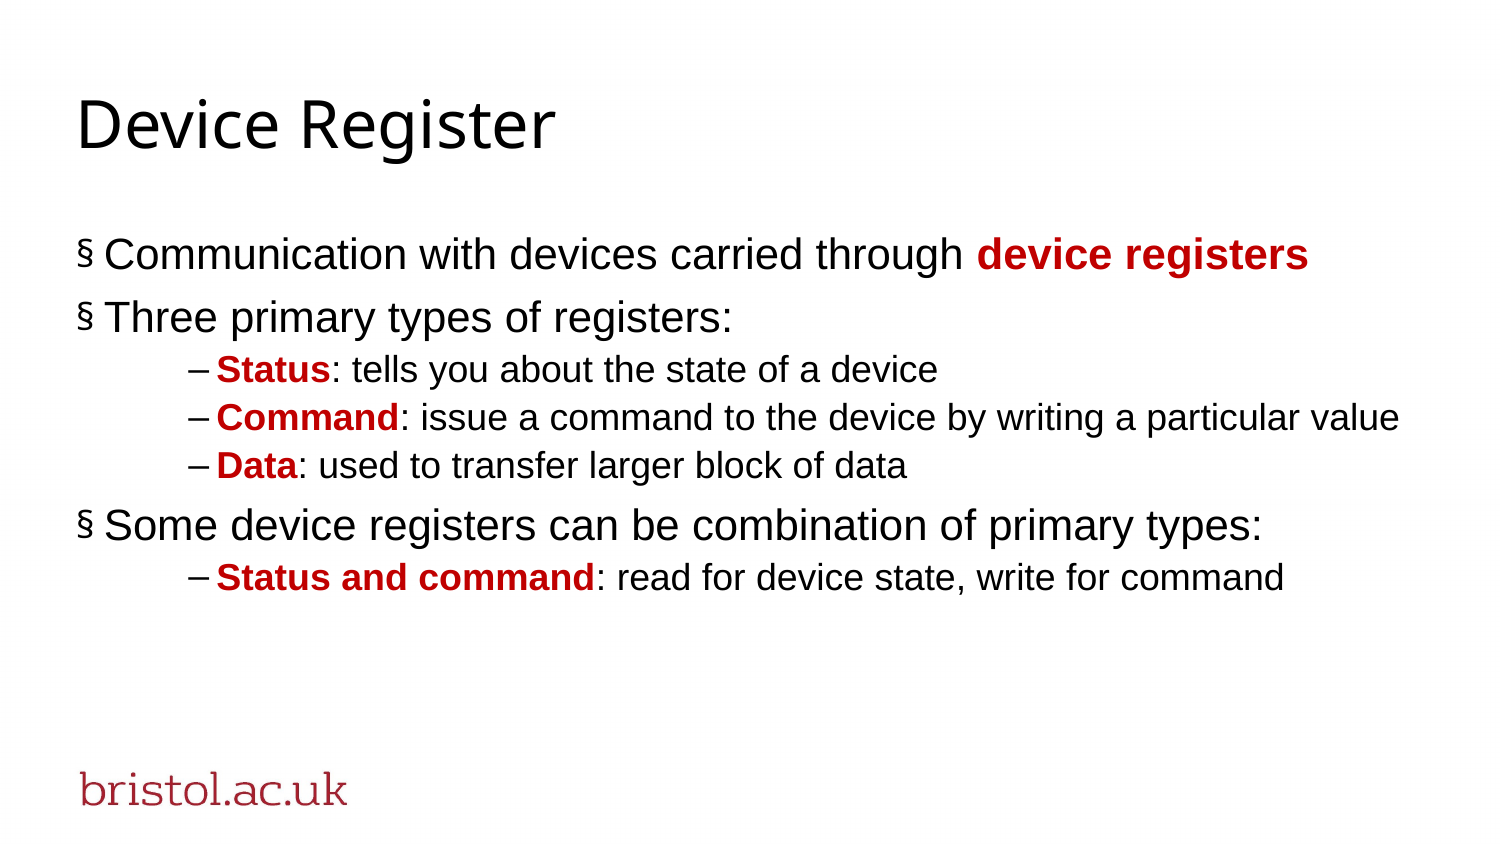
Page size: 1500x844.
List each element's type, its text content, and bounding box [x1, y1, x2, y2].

title Device Register [60, 44, 1440, 209]
list Communication with devices carried through device registers Three primary types of registers: Status: tells you about the state of a device Command: issue a command to the device by writing a particular value Data: used to transfer larger block of data Some device registers can be combination of primary types: Status and command: read for device state, write for command [60, 224, 1440, 699]
